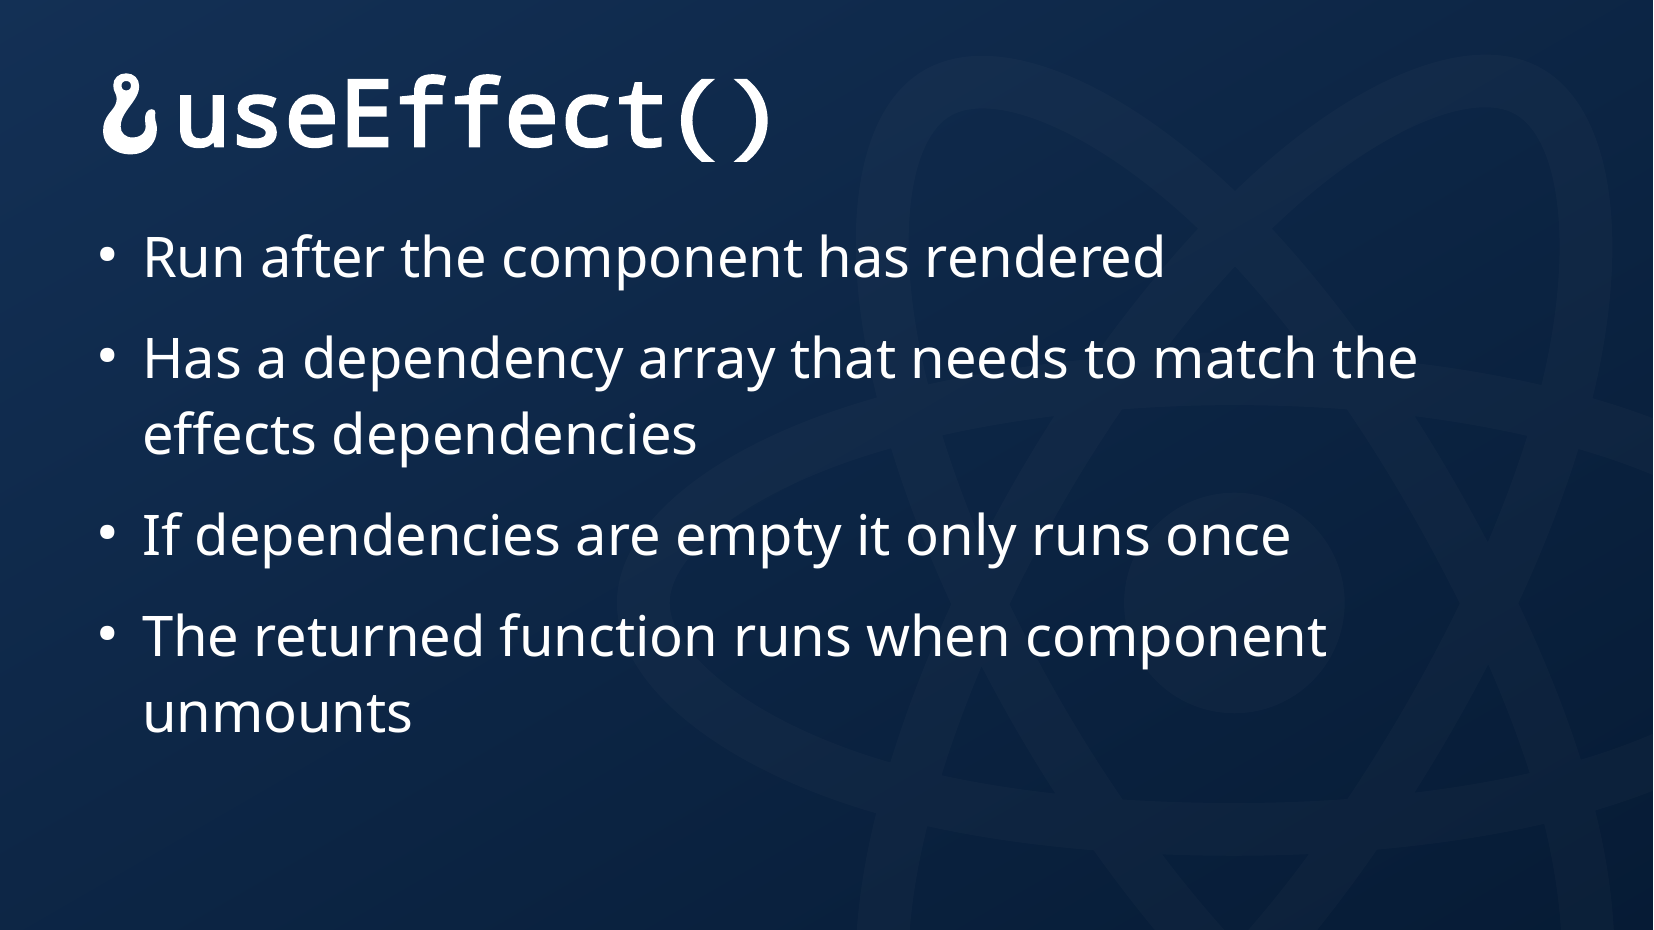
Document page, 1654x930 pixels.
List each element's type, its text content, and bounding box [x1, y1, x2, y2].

list Run after the component has rendered Has a dependency array that needs to match the effects dependencies If dependencies are empty it only runs once The returned function runs when component unmounts [82, 217, 1571, 757]
title 🪝useEffect() [82, 37, 1571, 193]
